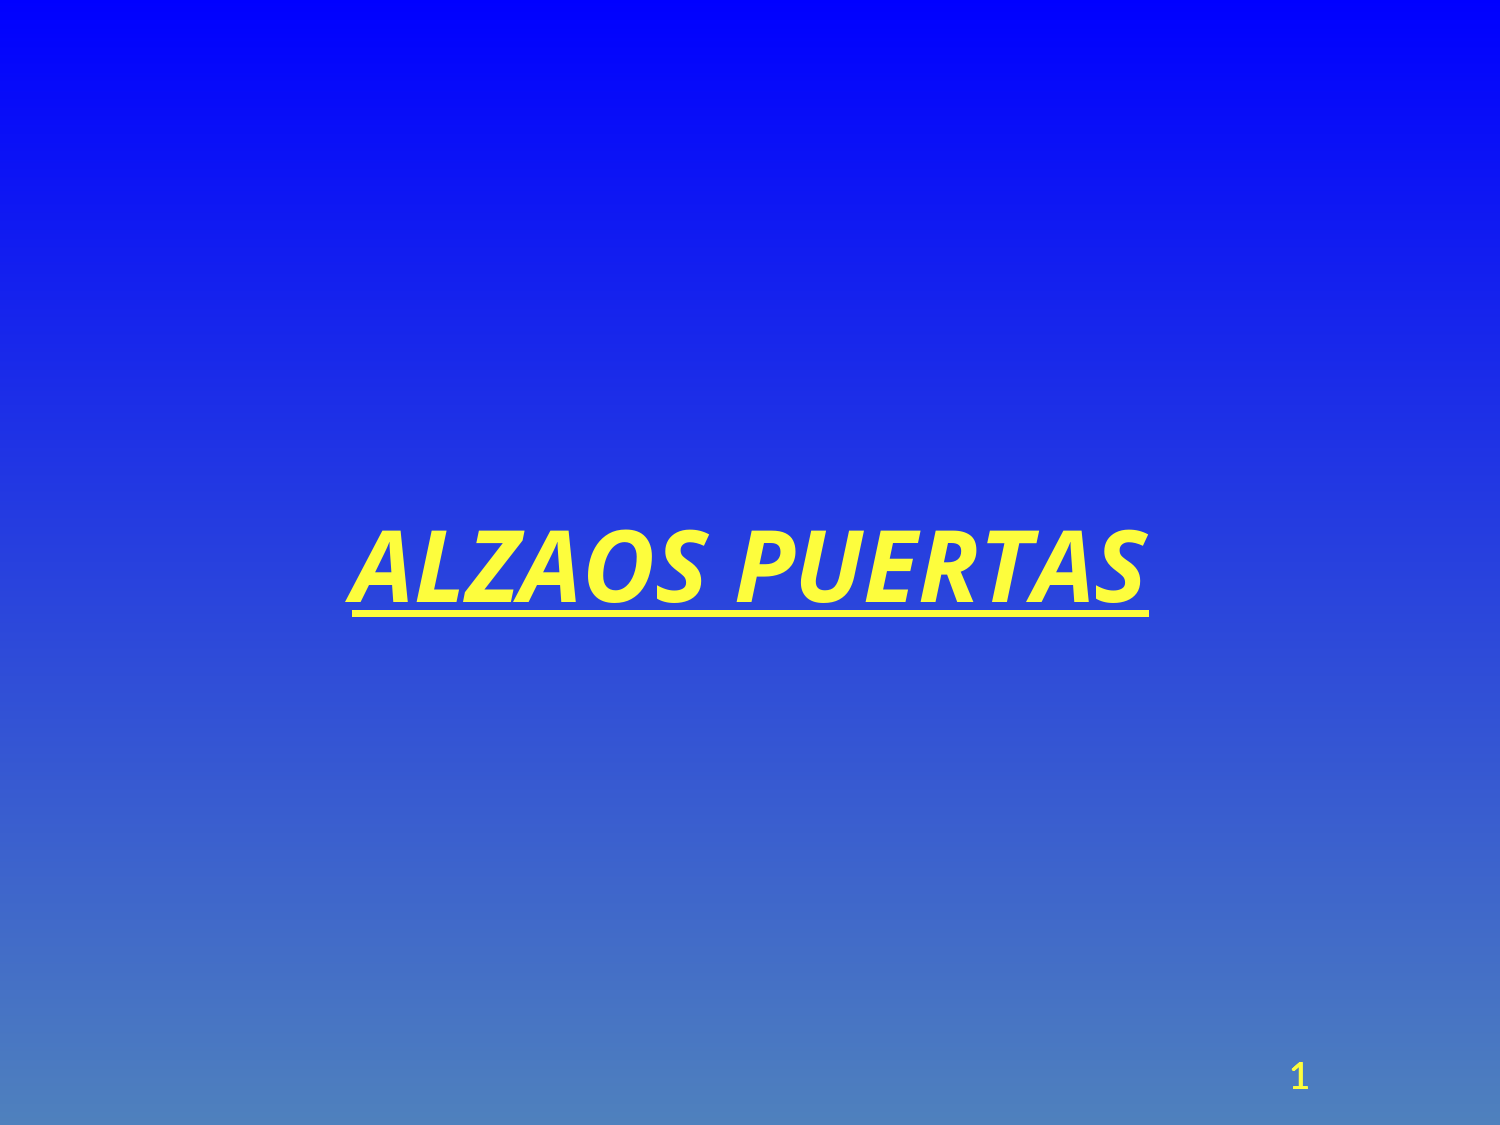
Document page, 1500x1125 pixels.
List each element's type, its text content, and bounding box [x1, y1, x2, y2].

text_box <número> [974, 1042, 1325, 1103]
text_box ALZAOS PUERTAS [75, 427, 1426, 698]
